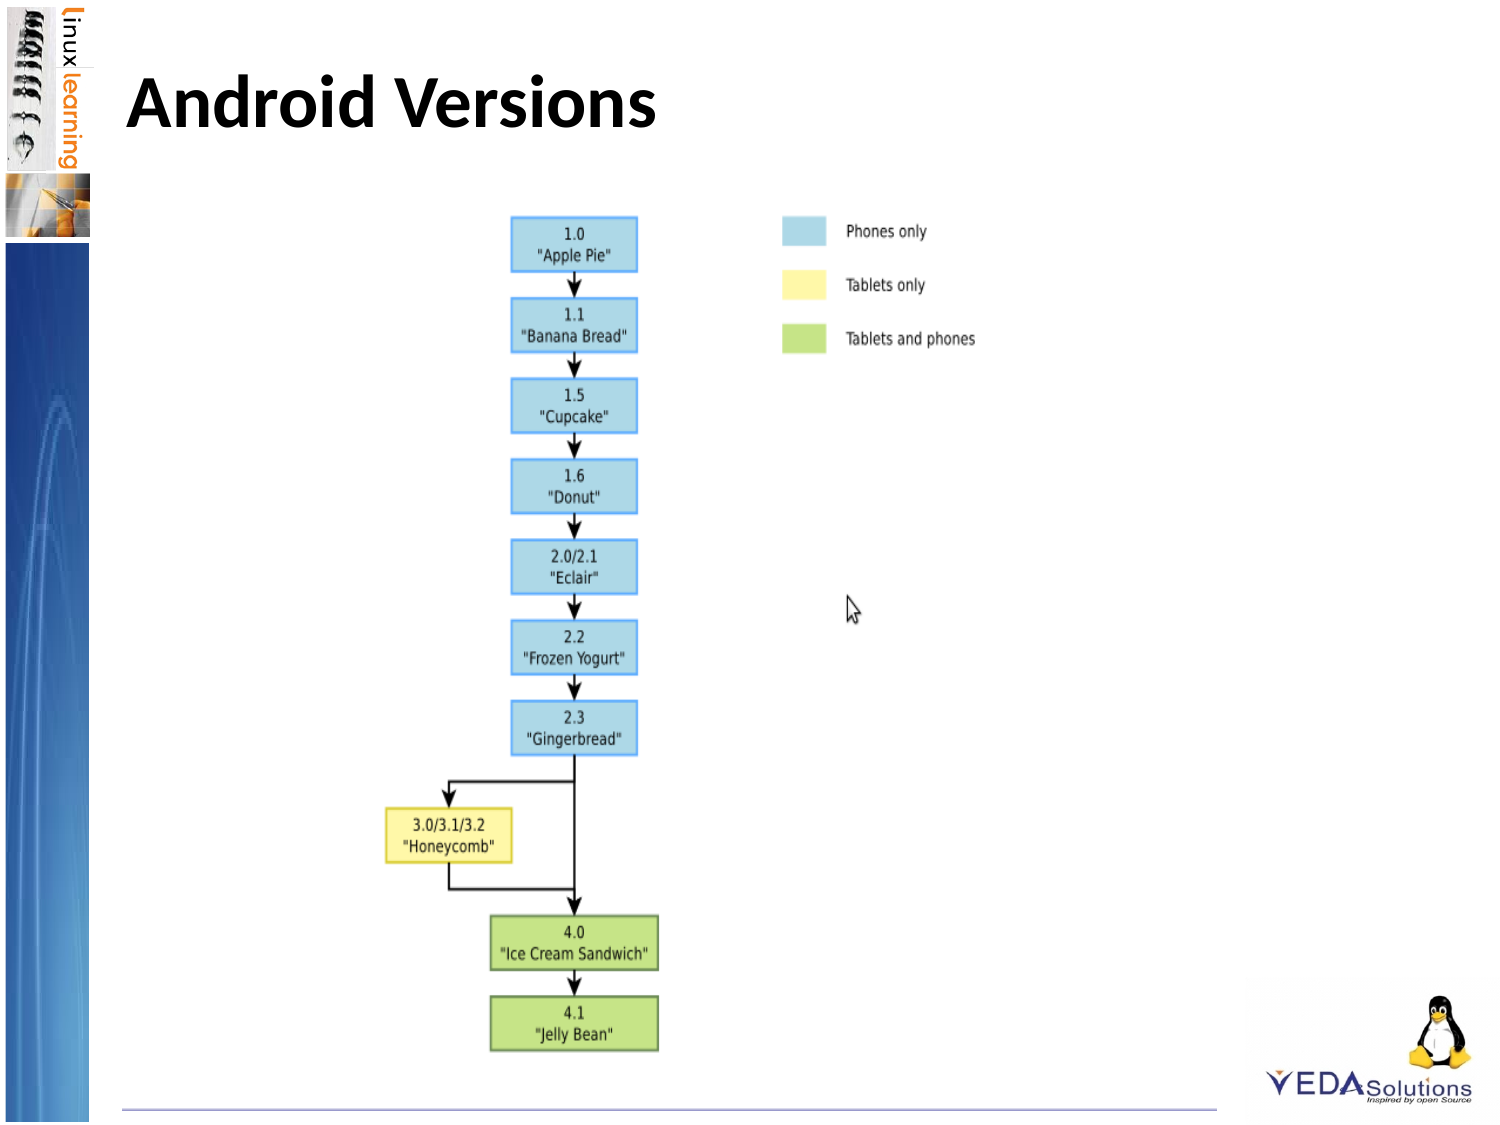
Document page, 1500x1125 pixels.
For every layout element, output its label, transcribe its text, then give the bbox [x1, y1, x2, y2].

picture [5, 0, 97, 237]
picture [1245, 977, 1500, 1125]
picture [122, 179, 1217, 1111]
text_box Android Versions [112, 45, 1425, 197]
picture [5, 243, 89, 1122]
